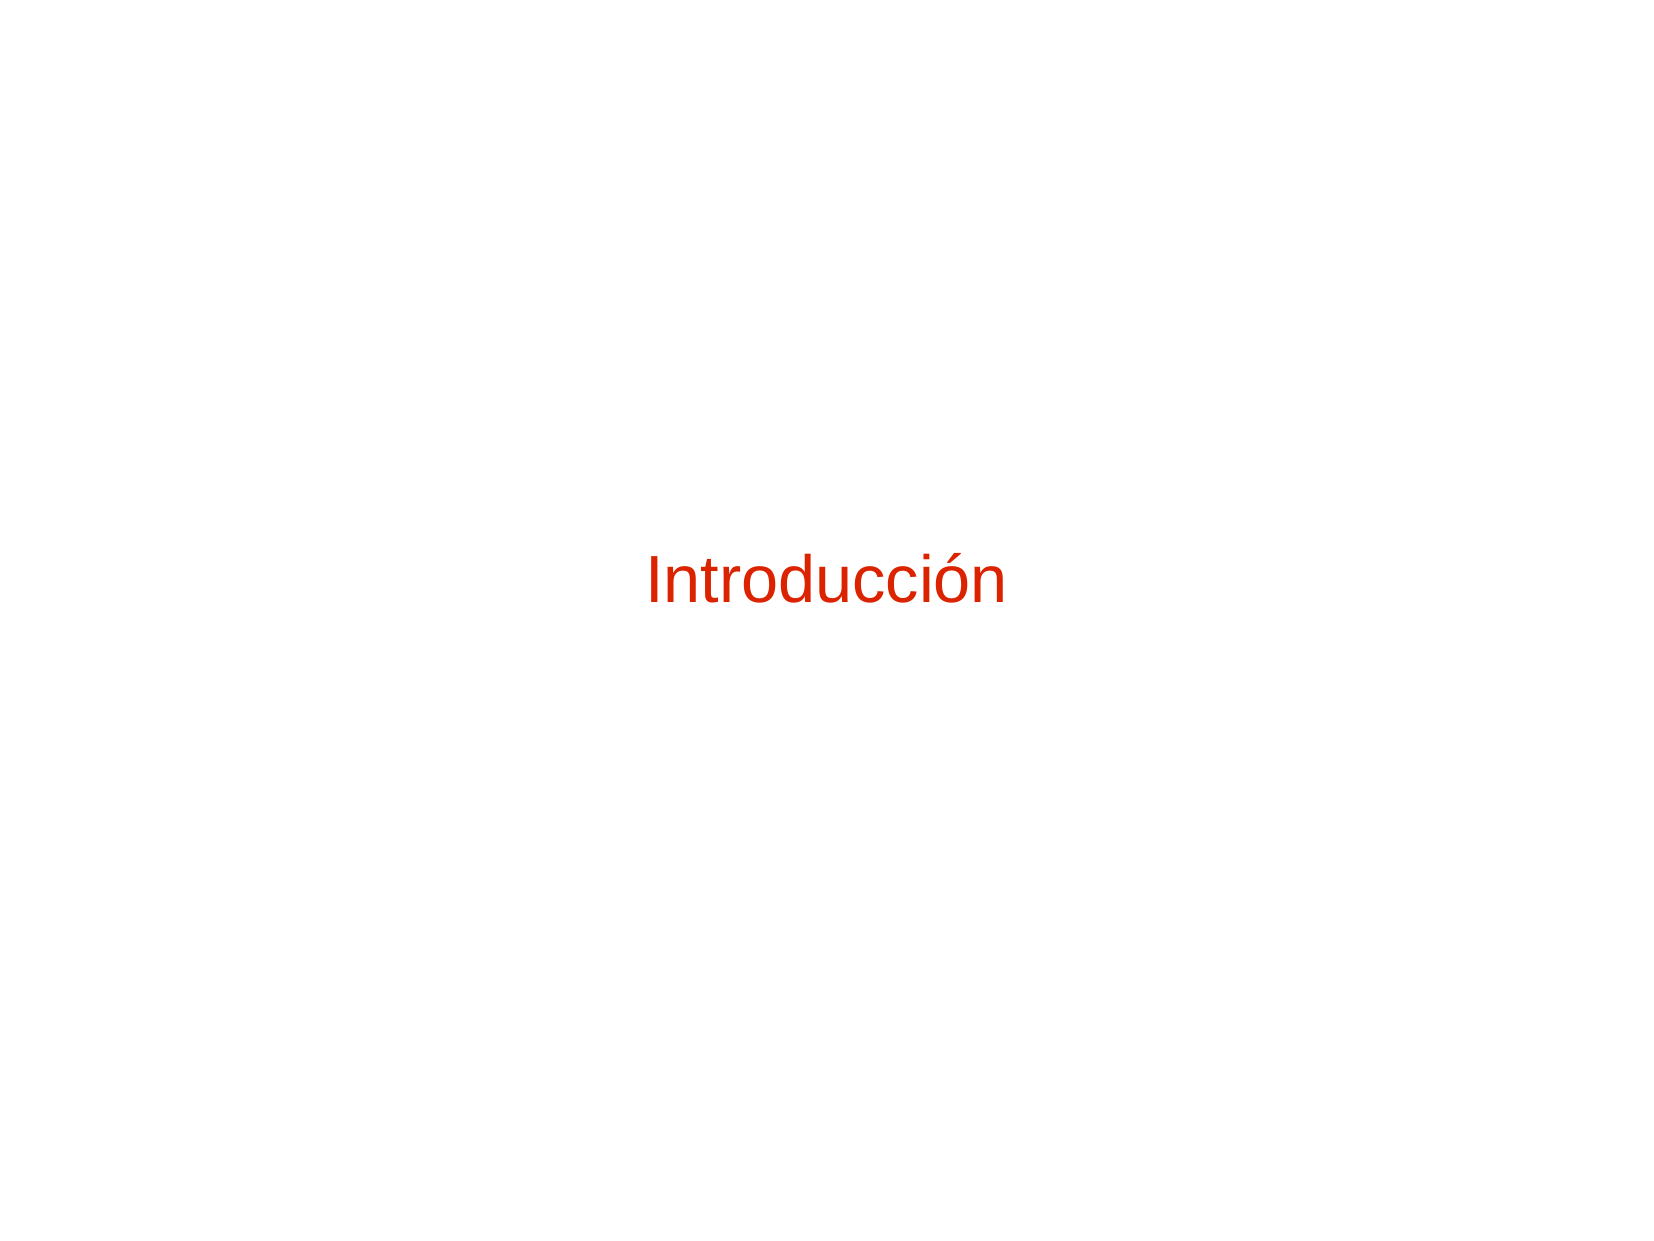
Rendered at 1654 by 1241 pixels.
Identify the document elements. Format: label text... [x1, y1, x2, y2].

subtitle Introducción [82, 49, 1571, 1109]
